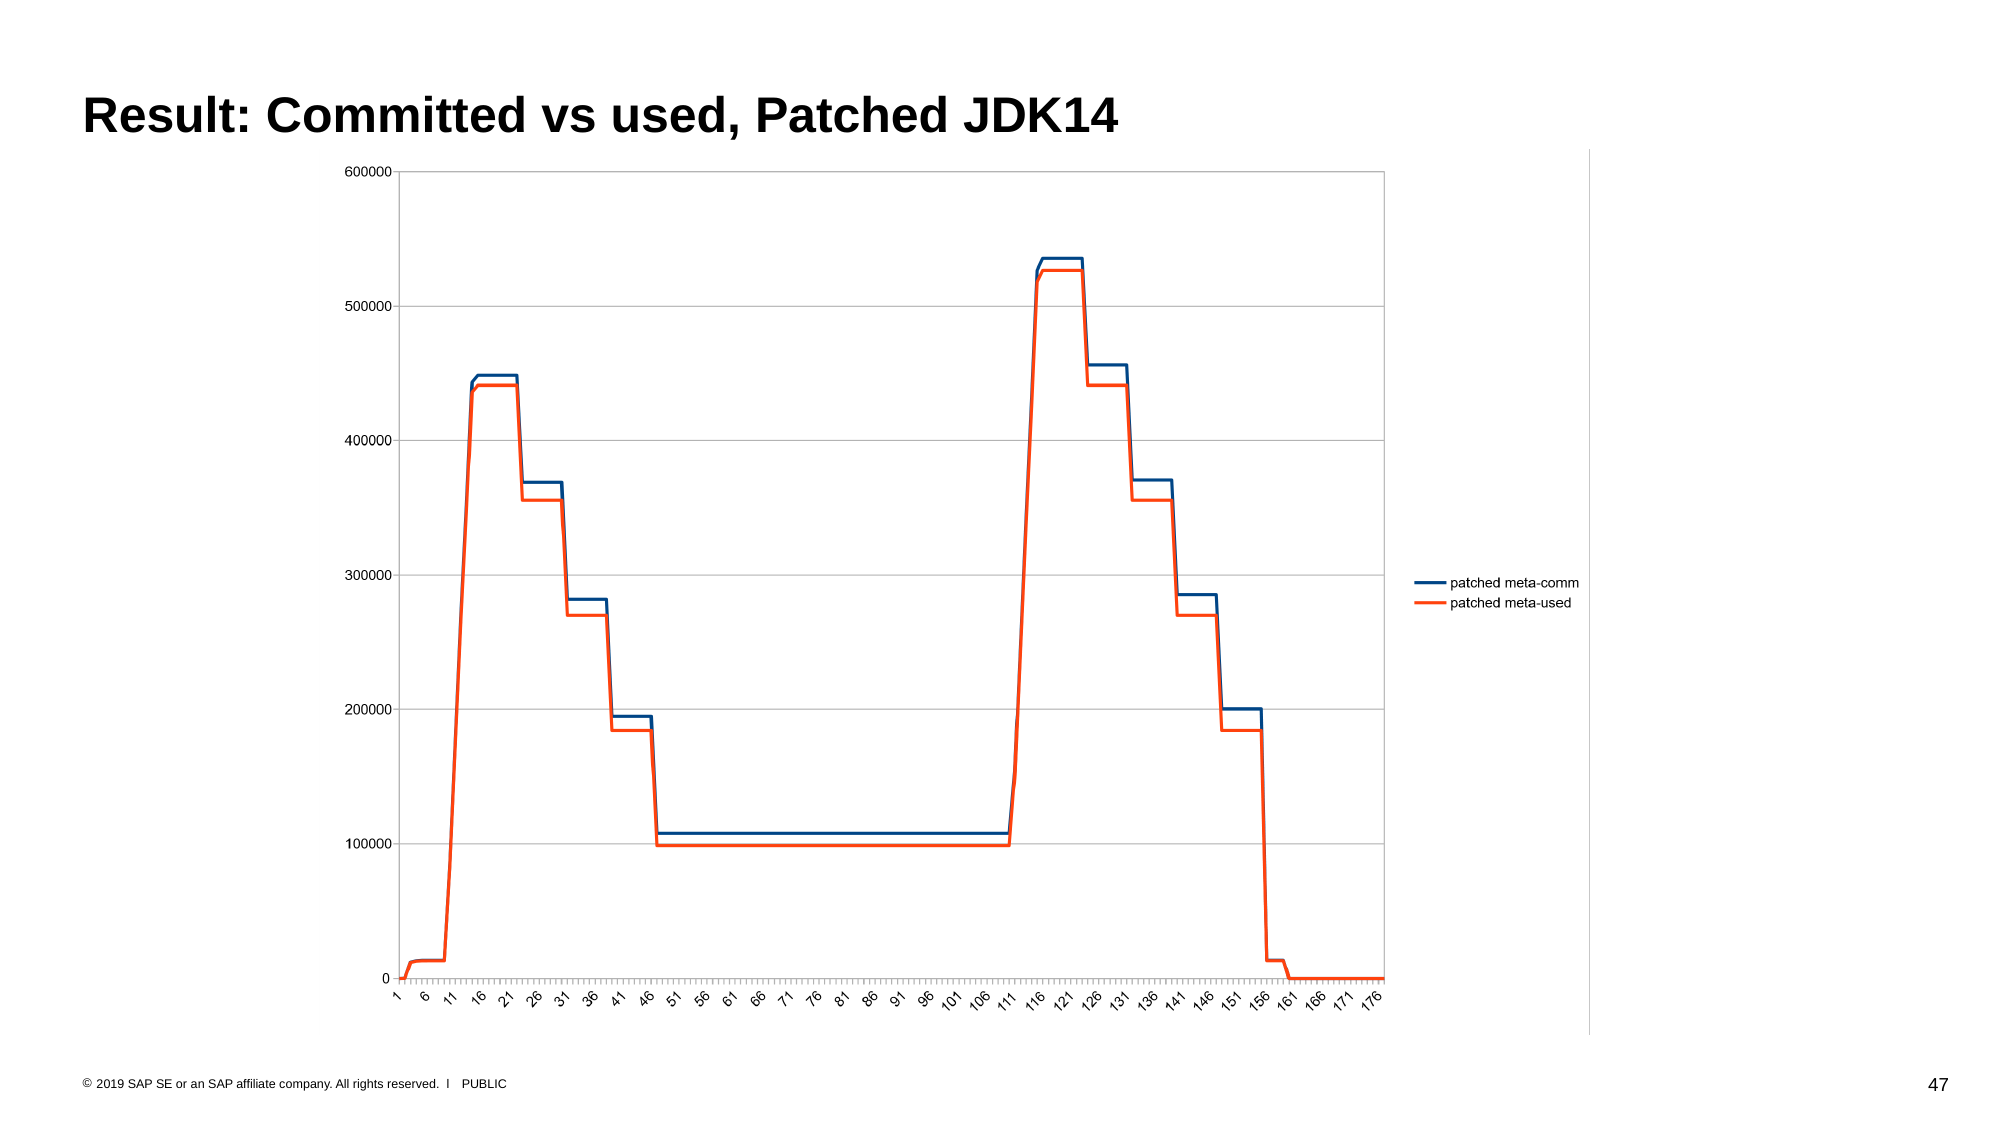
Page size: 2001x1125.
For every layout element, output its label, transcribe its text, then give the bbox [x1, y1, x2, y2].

picture [319, 149, 1590, 1035]
title Result: Committed vs used, Patched JDK14 [82, 82, 1918, 144]
